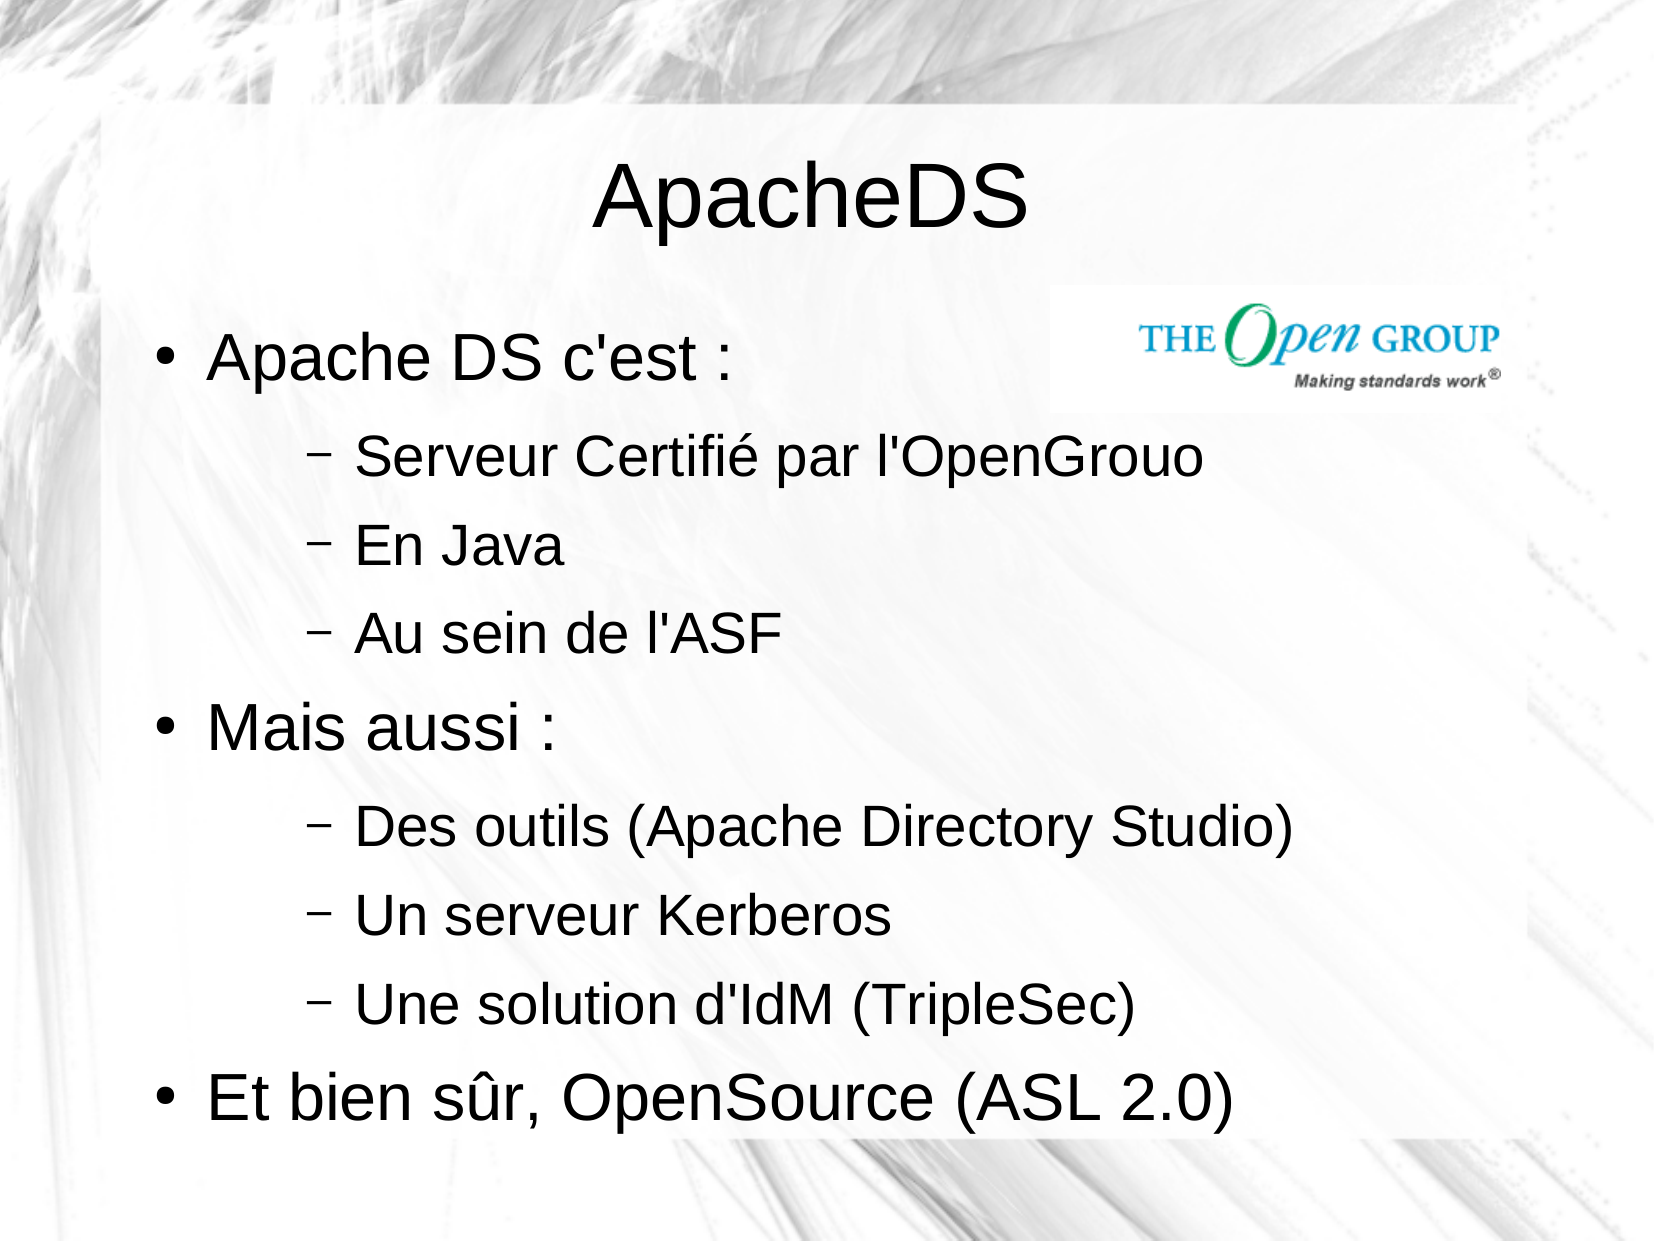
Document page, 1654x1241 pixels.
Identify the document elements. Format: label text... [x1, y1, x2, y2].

picture [0, 0, 1654, 1241]
list Apache DS c'est : Serveur Certifié par l'OpenGrouo En Java Au sein de l'ASF Mais aussi : Des outils (Apache Directory Studio) Un serveur Kerberos Une solution d'IdM (TripleSec) Et bien sûr, OpenSource (ASL 2.0) [118, 319, 1571, 1181]
title ApacheDS [118, 119, 1506, 273]
